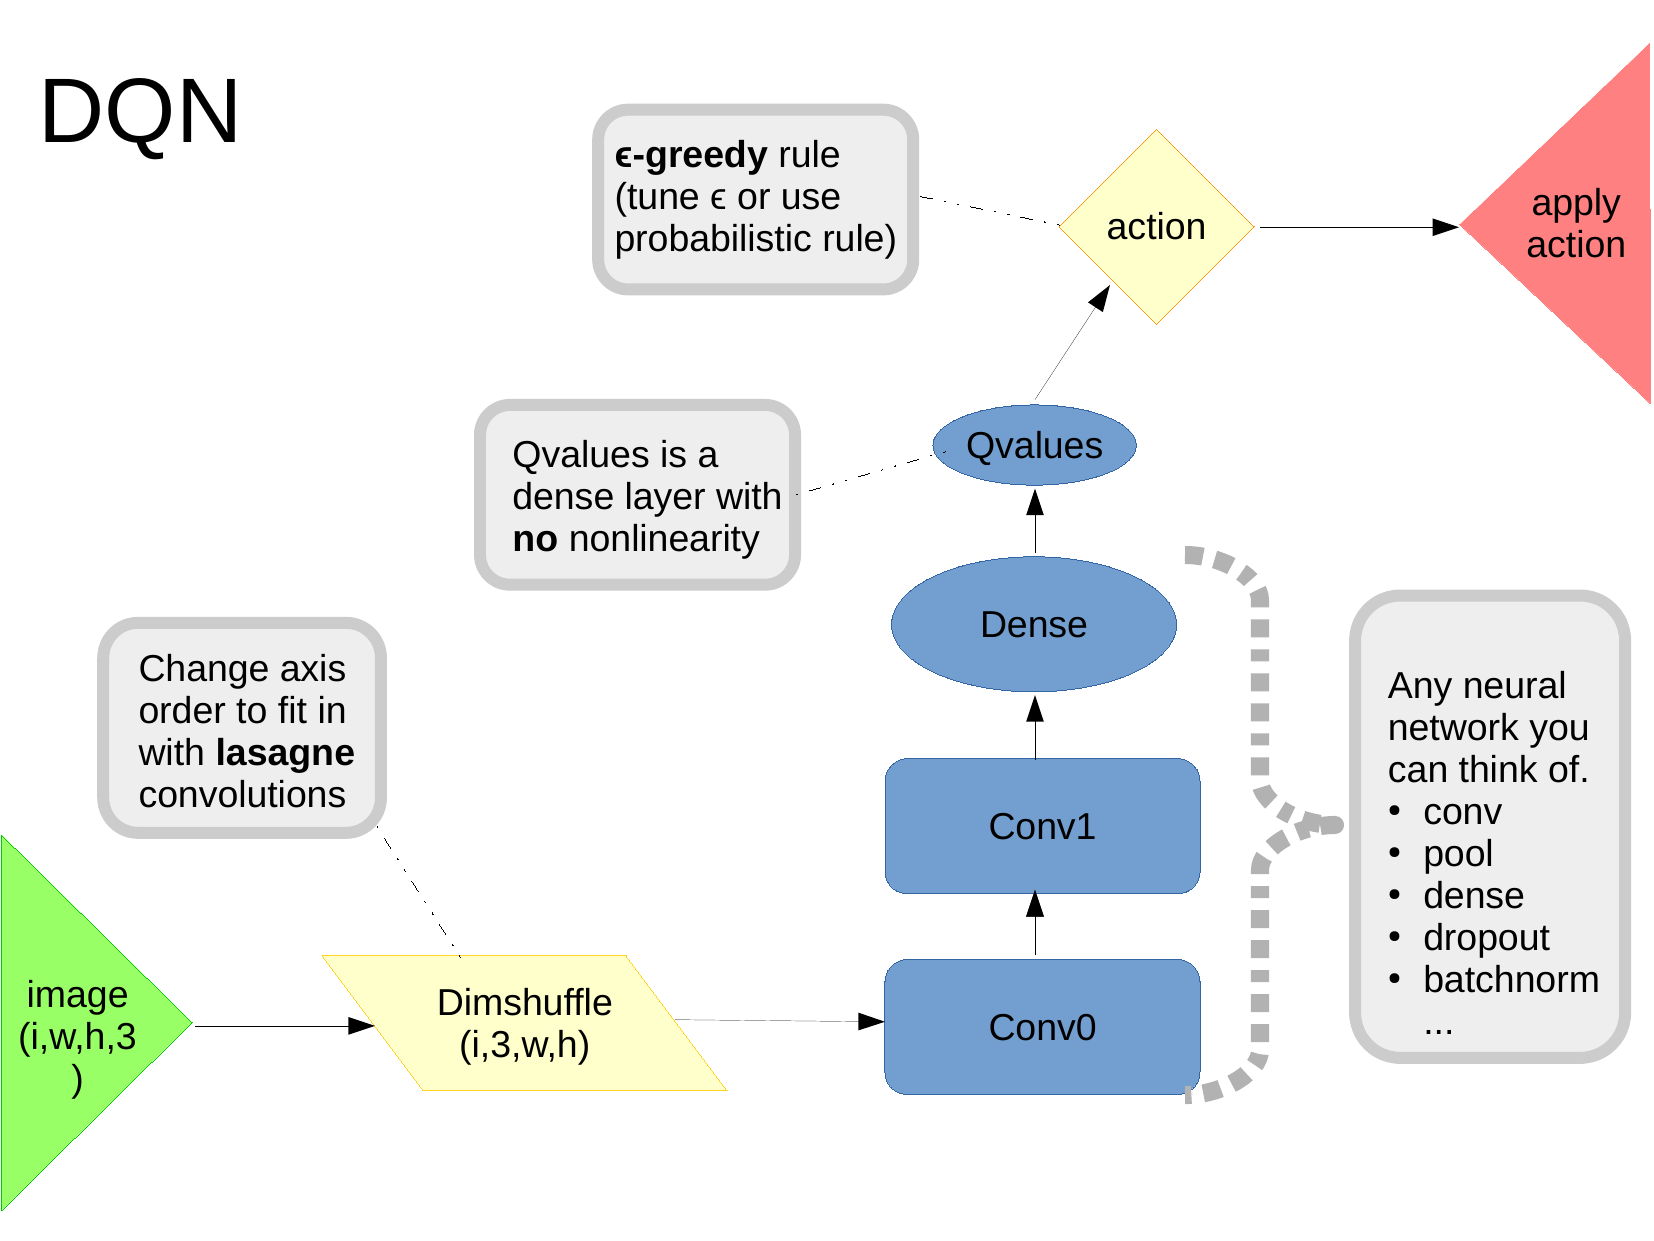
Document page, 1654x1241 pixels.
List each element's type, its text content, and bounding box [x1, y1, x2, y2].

text_box [1, 1075, 139, 1211]
text_box [167, 997, 193, 1048]
text_box [1355, 595, 1626, 1049]
text_box image (i,w,h,3) [0, 957, 167, 1075]
text_box ϵ-greedy rule (tune ϵ or use probabilistic rule) [590, 117, 934, 277]
text_box Conv1 [885, 758, 1201, 894]
text_box [603, 277, 908, 290]
text_box [1376, 1051, 1604, 1058]
text_box [103, 622, 381, 833]
text_box [1522, 43, 1650, 165]
text_box Any neural network you can think of. conv pool dense dropout batchnorm ... [1373, 657, 1654, 1051]
text_box Qvalues is a dense layer with no nonlinearity [497, 426, 813, 568]
text_box Conv0 [884, 959, 1201, 1095]
text_box Dense [891, 556, 1177, 692]
text_box [480, 404, 794, 585]
text_box [1, 835, 126, 957]
text_box Qvalues [932, 404, 1137, 486]
text_box DQN [15, 42, 267, 286]
text_box action [1059, 129, 1255, 325]
text_box apply action [1457, 165, 1654, 282]
text_box Dimshuffle (i,3,w,h) [322, 955, 728, 1091]
text_box Change axis order to fit in with lasagne convolutions [123, 640, 376, 824]
text_box [1521, 282, 1651, 404]
text_box [608, 109, 903, 117]
